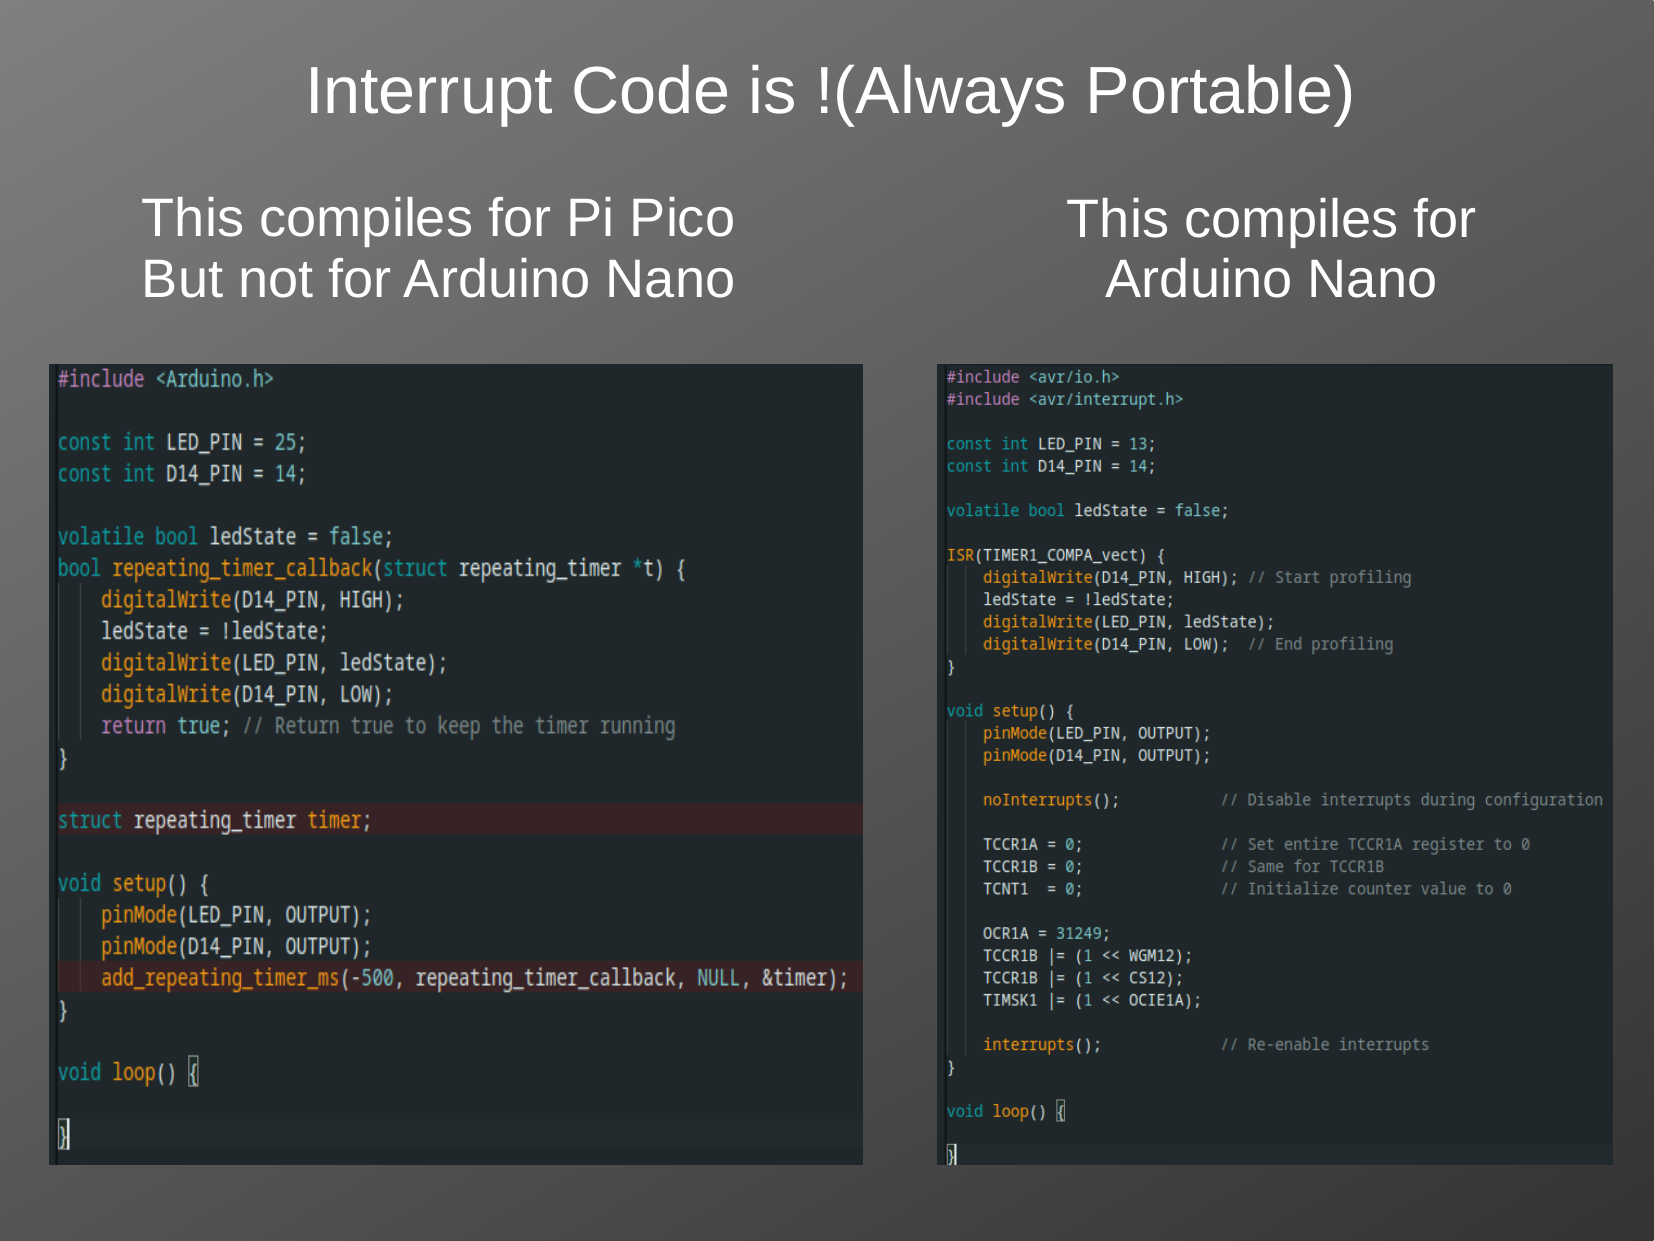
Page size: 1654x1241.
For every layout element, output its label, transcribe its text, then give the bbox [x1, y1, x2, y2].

title Interrupt Code is !(Always Portable) [86, 31, 1576, 151]
picture [937, 364, 1613, 1165]
title This compiles for Pi Pico But not for Arduino Nano [45, 167, 833, 330]
title This compiles for Arduino Nano [1006, 167, 1538, 330]
picture [49, 364, 863, 1165]
